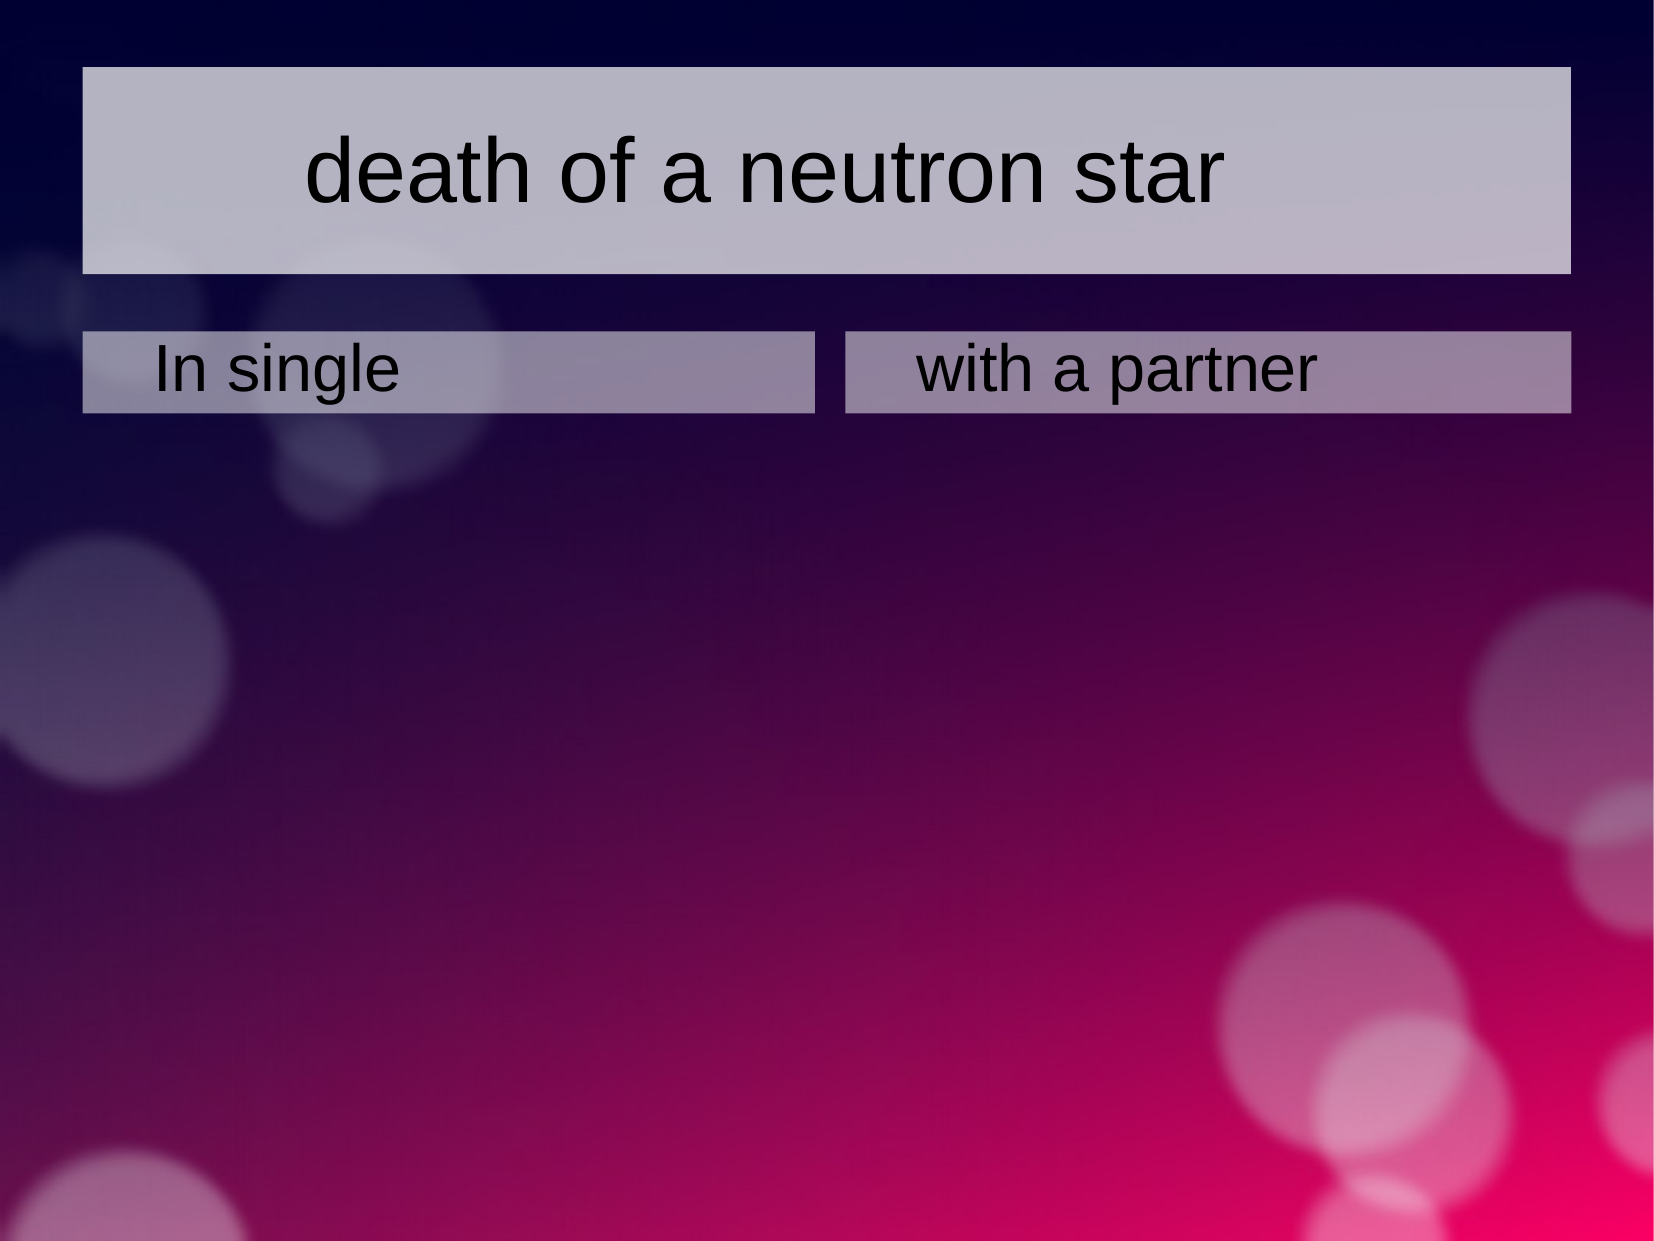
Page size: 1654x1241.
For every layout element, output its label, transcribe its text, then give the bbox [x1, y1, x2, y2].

title death of a neutron star [82, 67, 1571, 275]
picture [0, 0, 1654, 1241]
list with a partner [845, 331, 1572, 414]
list In single [82, 331, 815, 414]
